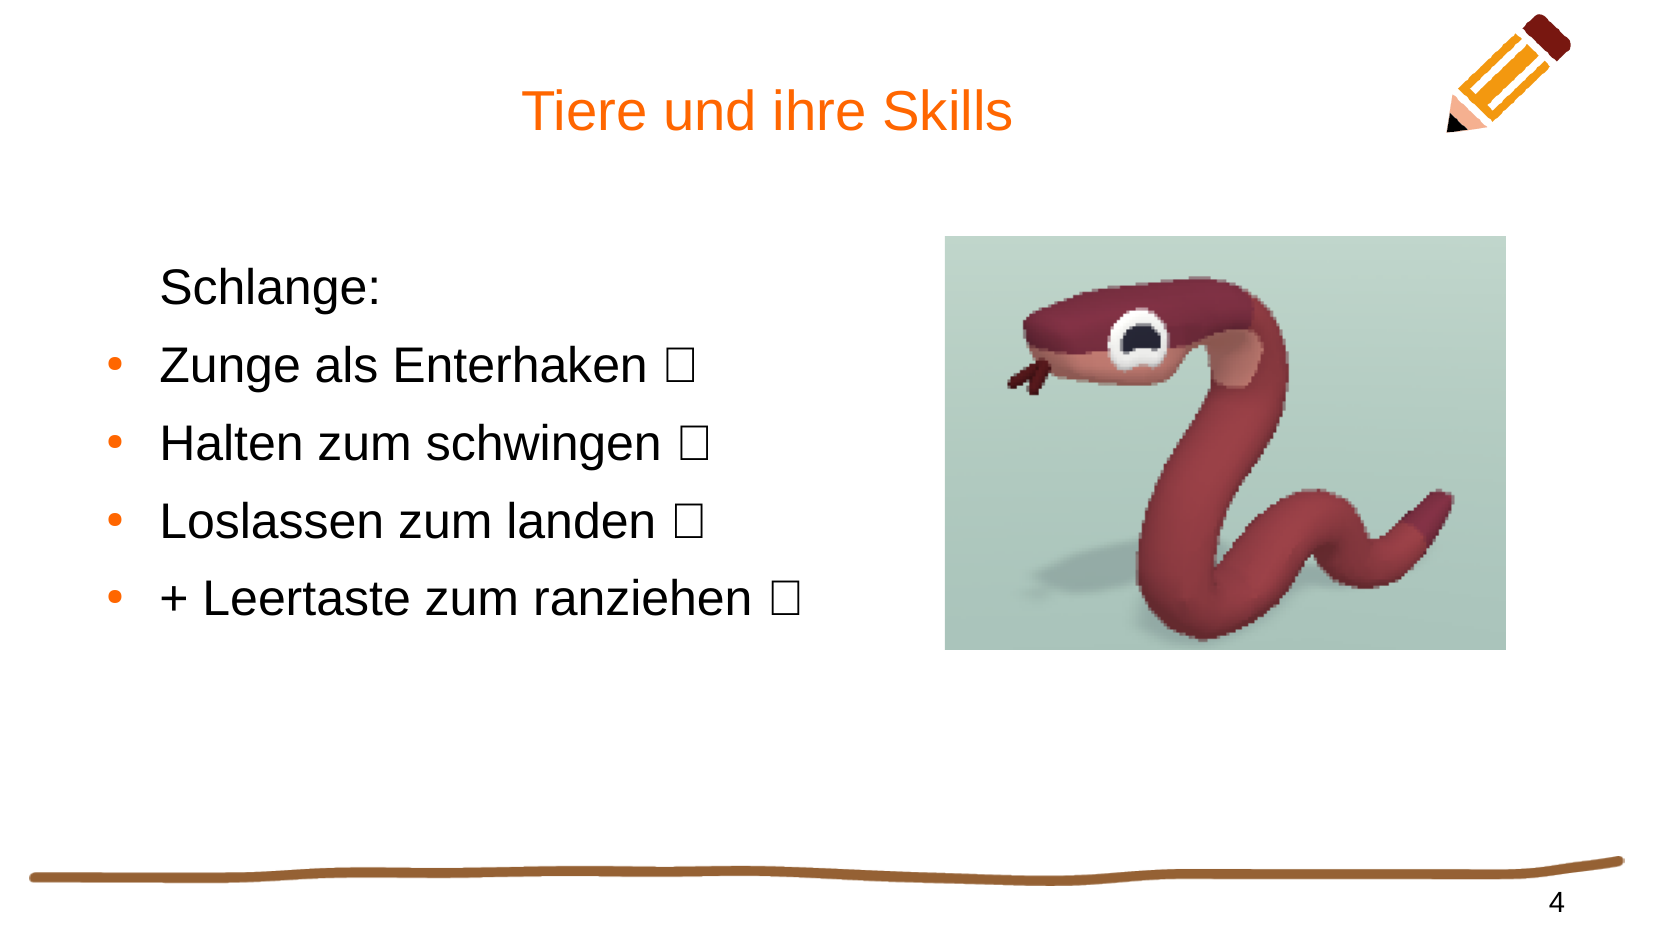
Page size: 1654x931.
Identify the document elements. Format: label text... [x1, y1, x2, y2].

title Tiere und ihre Skills [88, 59, 1447, 163]
list Schlange: Zunge als Enterhaken ✅ Halten zum schwingen ✅ Loslassen zum landen ✅ + Leertaste zum ranziehen ✨ [88, 206, 1565, 680]
picture [29, 856, 1625, 886]
picture [1446, 14, 1571, 133]
picture [944, 236, 1506, 650]
